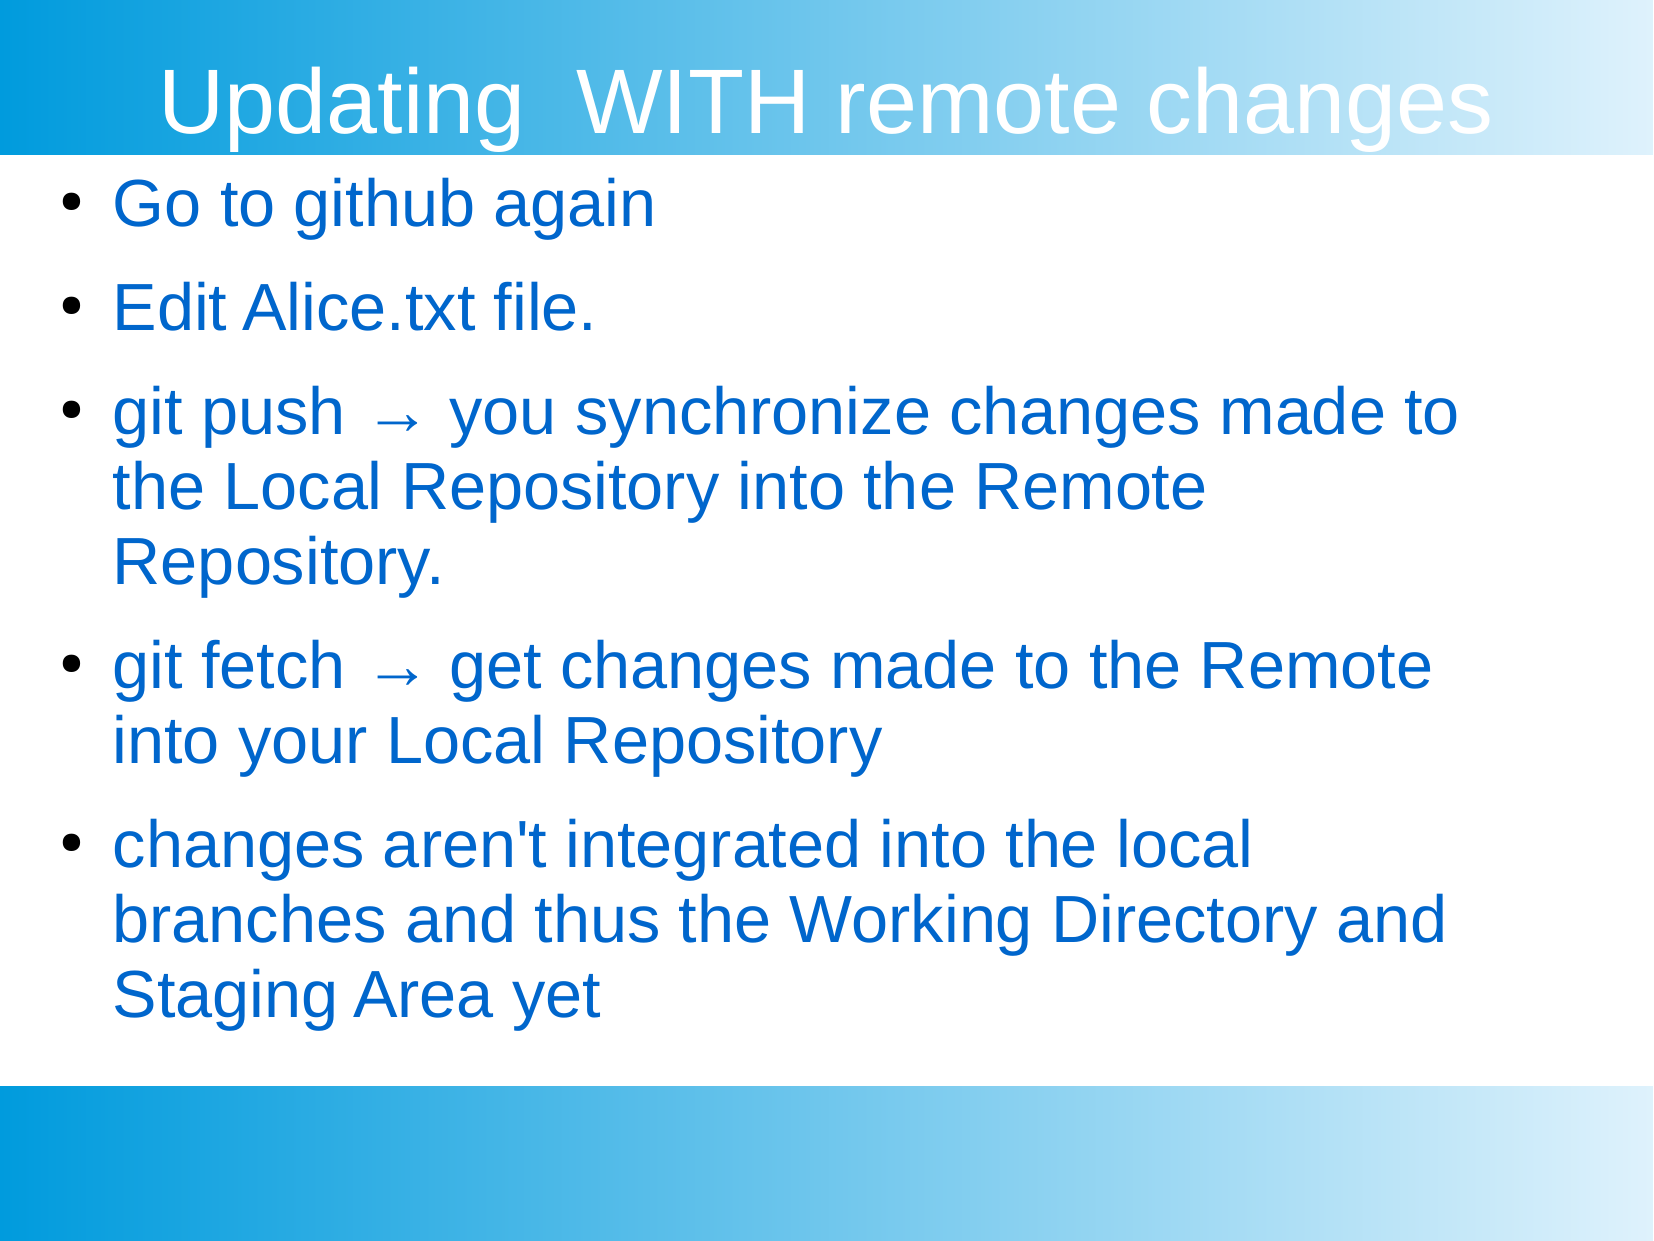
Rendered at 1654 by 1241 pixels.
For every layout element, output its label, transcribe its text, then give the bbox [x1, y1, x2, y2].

list Go to github again Edit Alice.txt file. git push → you synchronize changes made to the Local Repository into the Remote Repository. git fetch → get changes made to the Remote into your Local Repository changes aren't integrated into the local branches and thus the Working Directory and Staging Area yet [41, 165, 1531, 1096]
title Updating WITH remote changes [82, 49, 1571, 155]
